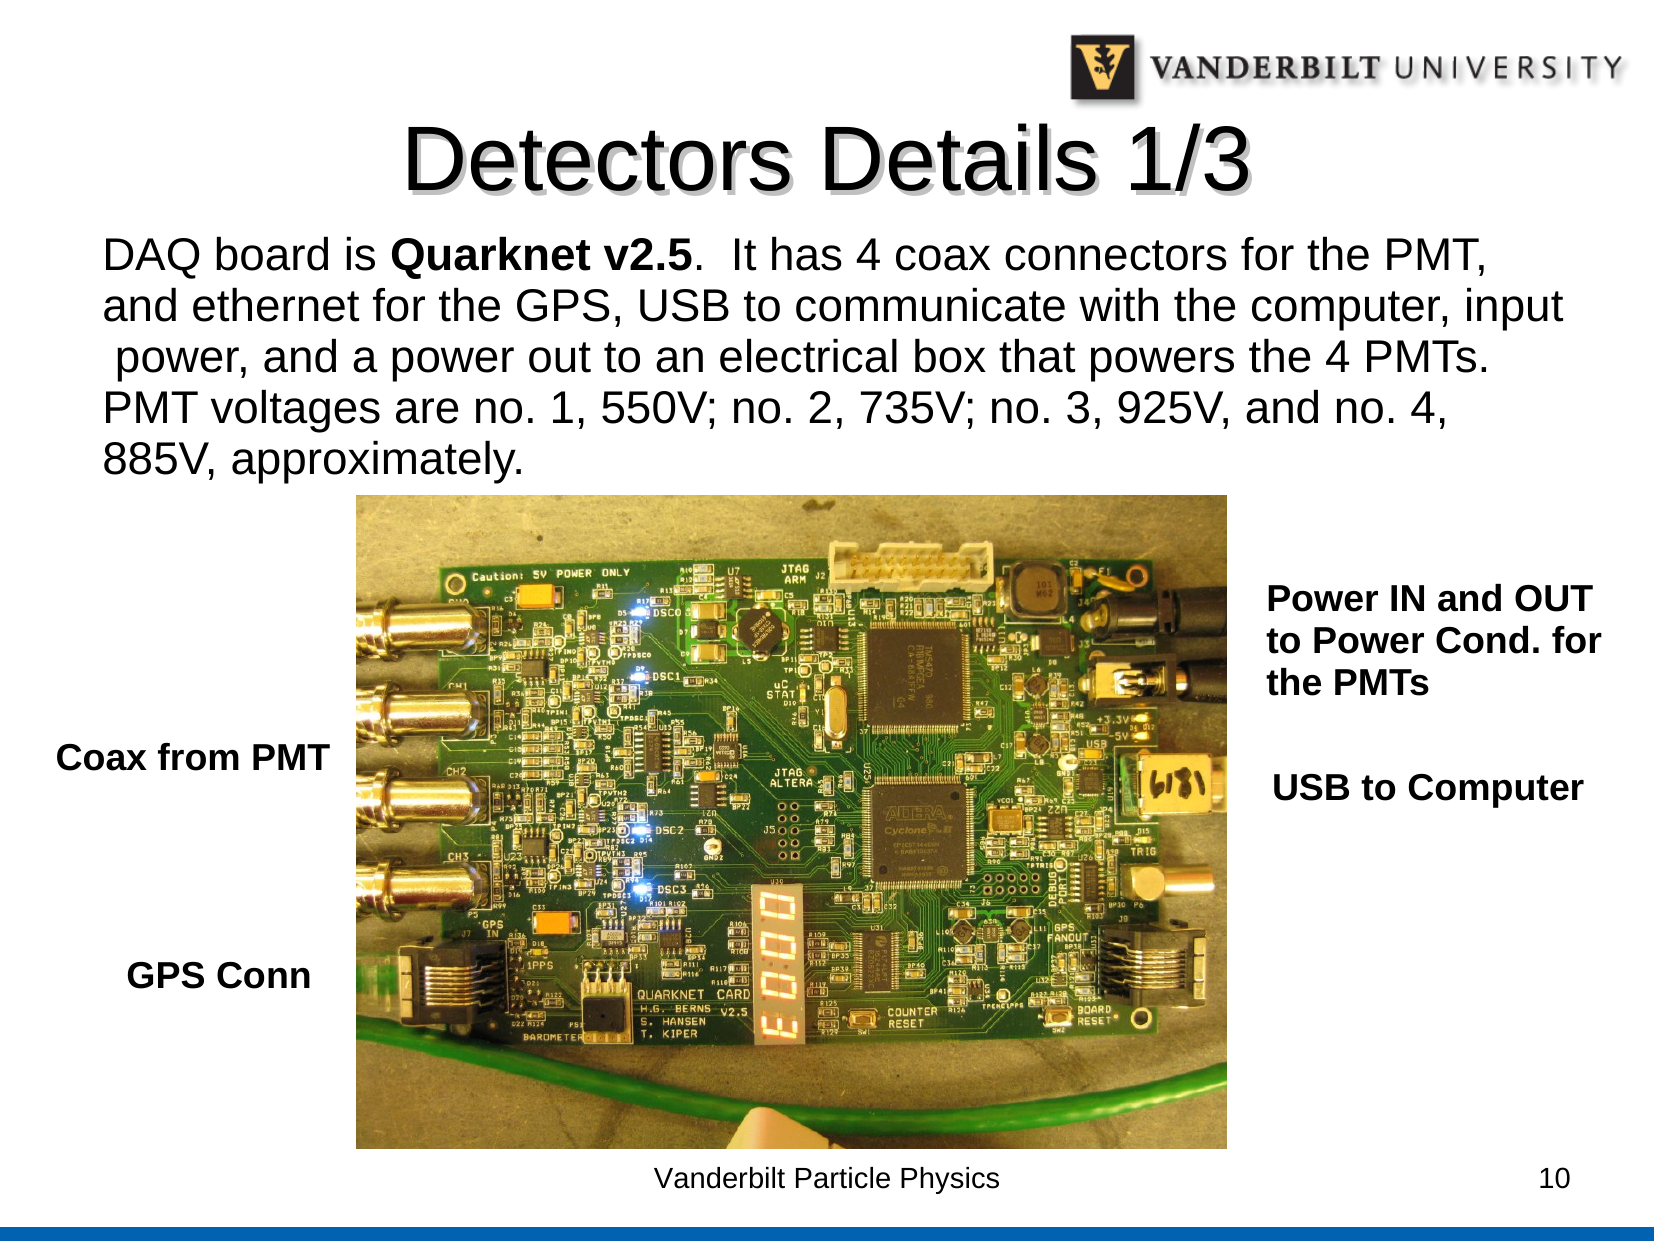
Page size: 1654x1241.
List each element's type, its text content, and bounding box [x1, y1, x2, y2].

title Detectors Details 1/3 [121, 55, 1534, 221]
text_box DAQ board is Quarknet v2.5. It has 4 coax connectors for the PMT, and ethernet for the GPS, USB to communicate with the computer, input power, and a power out to an electrical box that powers the 4 PMTs. PMT voltages are no. 1, 550V; no. 2, 735V; no. 3, 925V, and no. 4, 885V, approximately. [87, 221, 1587, 493]
text_box GPS Conn [111, 947, 328, 1005]
picture [356, 495, 1227, 1149]
text_box USB to Computer [1257, 758, 1600, 816]
text_box Power IN and OUT to Power Cond. for the PMTs [1251, 569, 1618, 711]
picture [1067, 31, 1637, 115]
text_box Coax from PMT [40, 729, 346, 786]
